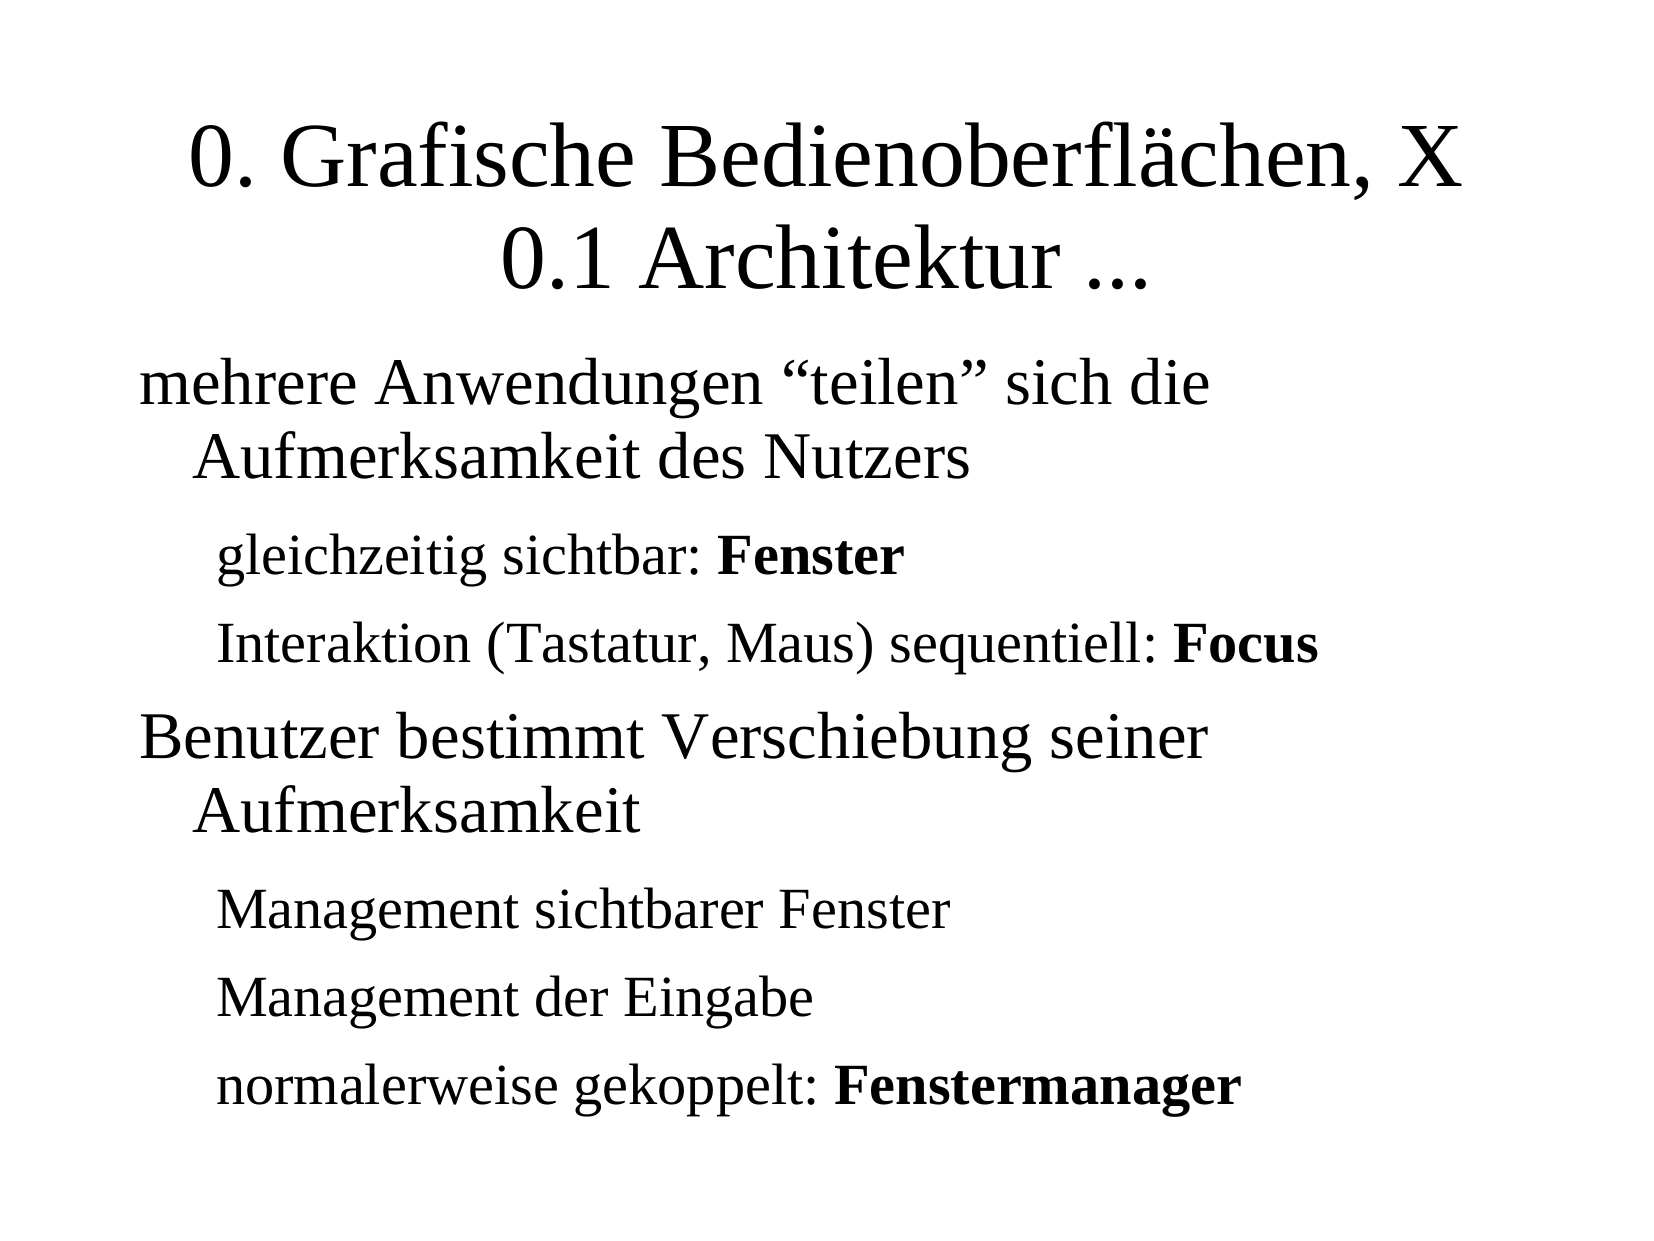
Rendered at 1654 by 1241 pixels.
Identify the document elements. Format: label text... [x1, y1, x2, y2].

list mehrere Anwendungen “teilen” sich die Aufmerksamkeit des Nutzers gleichzeitig sichtbar: Fenster Interaktion (Tastatur, Maus) sequentiell: Focus Benutzer bestimmt Verschiebung seiner Aufmerksamkeit Management sichtbarer Fenster Management der Eingabe normalerweise gekoppelt: Fenstermanager [121, 344, 1534, 1127]
title 0. Grafische Bedienoberflächen, X 0.1 Architektur ... [121, 102, 1534, 311]
